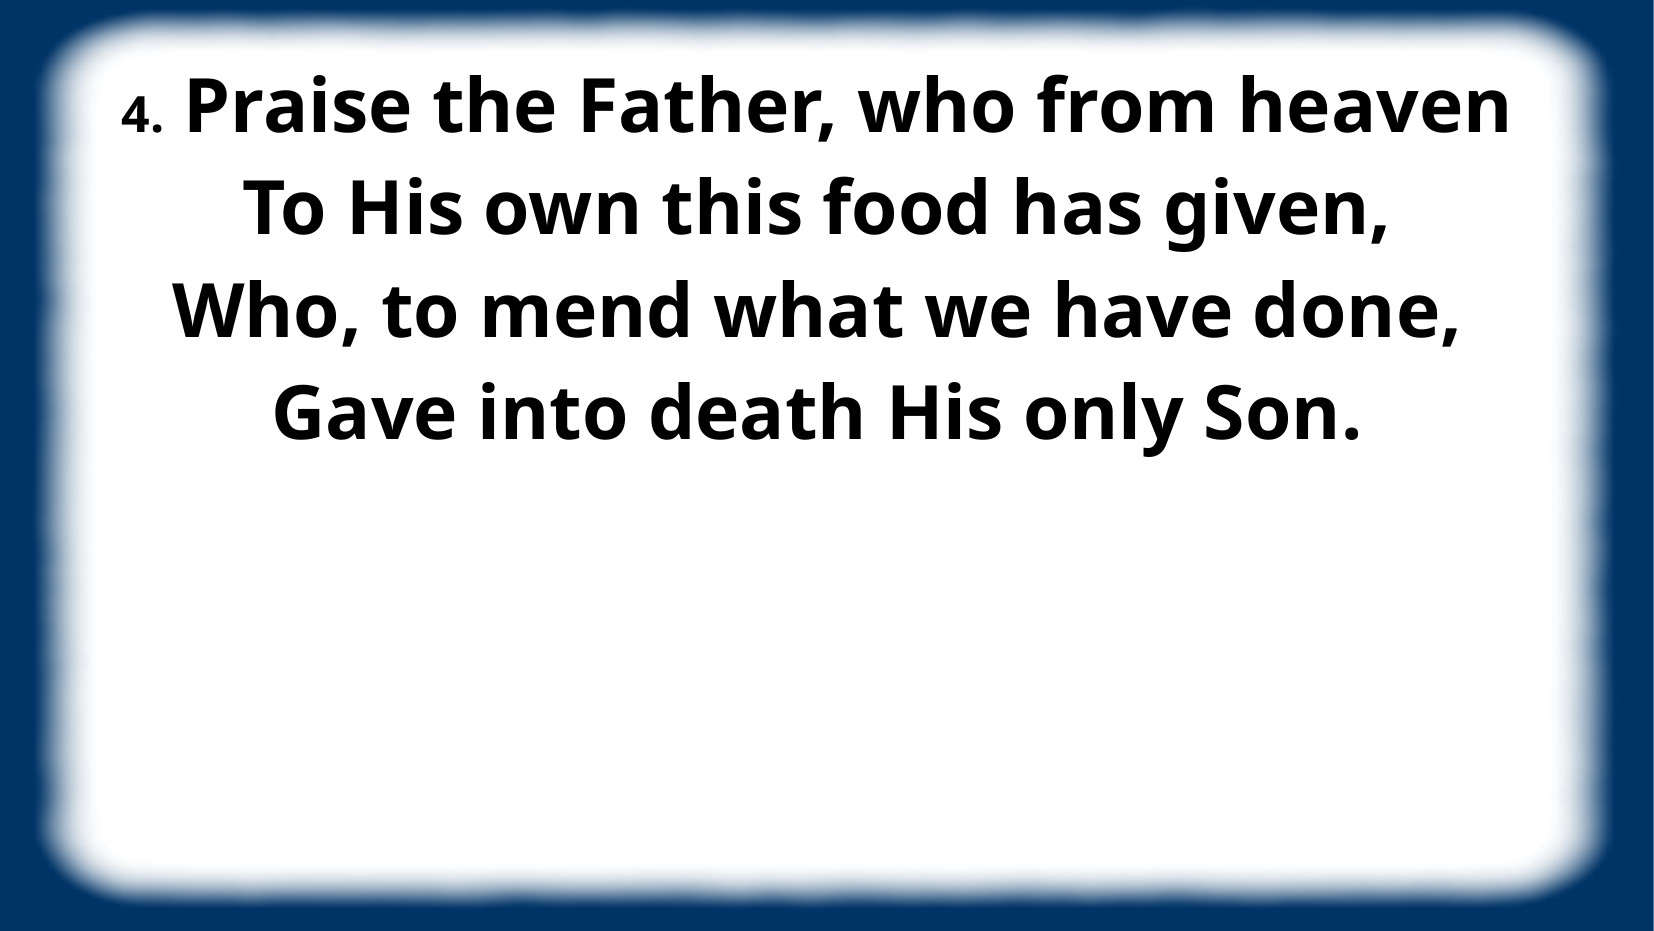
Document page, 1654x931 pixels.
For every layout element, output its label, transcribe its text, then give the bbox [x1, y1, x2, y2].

picture [0, 0, 1654, 931]
text_box 4. Praise the Father, who from heaven To His own this food has given, Who, to mend what we have done, Gave into death His only Son. [105, 45, 1531, 460]
